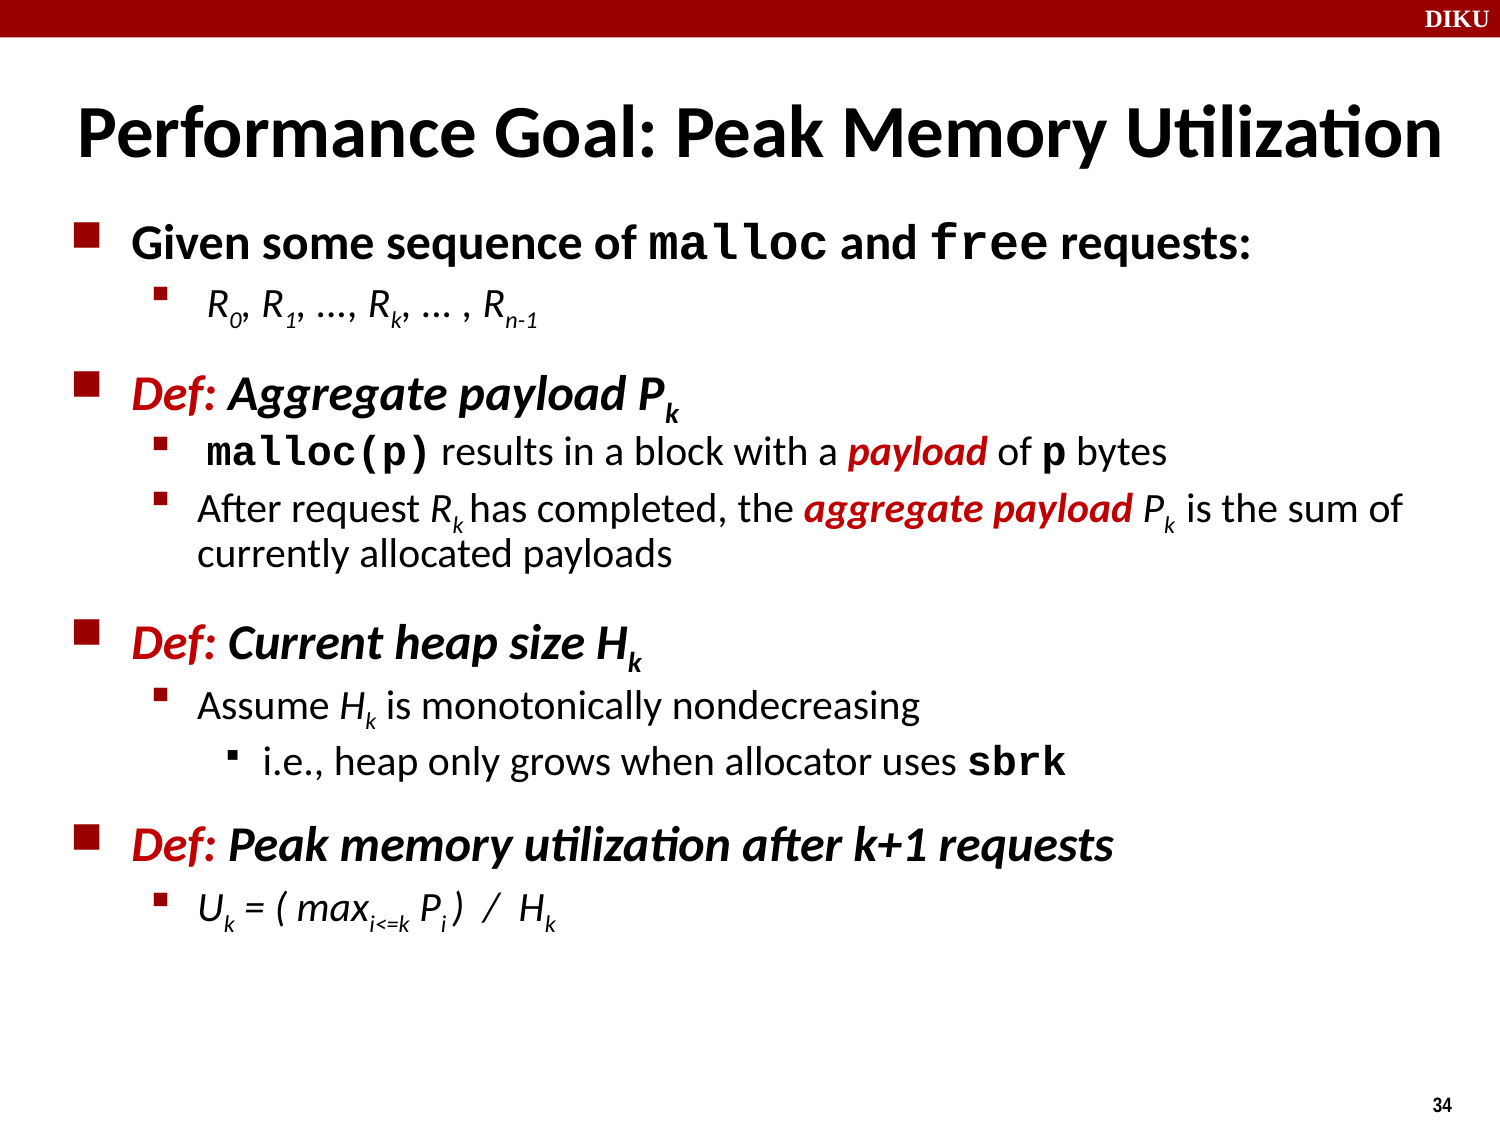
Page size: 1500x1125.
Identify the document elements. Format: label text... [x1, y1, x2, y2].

text_box Given some sequence of malloc and free requests: R0, R1, ..., Rk, ... , Rn-1 Def: Aggregate payload Pk malloc(p) results in a block with a payload of p bytes After request Rk has completed, the aggregate payload Pk is the sum of currently allocated payloads Def: Current heap size Hk Assume Hk is monotonically nondecreasing i.e., heap only grows when allocator uses sbrk Def: Peak memory utilization after k+1 requests Uk = ( maxi<=k Pi ) / Hk [60, 212, 1450, 1069]
text_box Performance Goal: Peak Memory Utilization [62, 37, 1490, 218]
